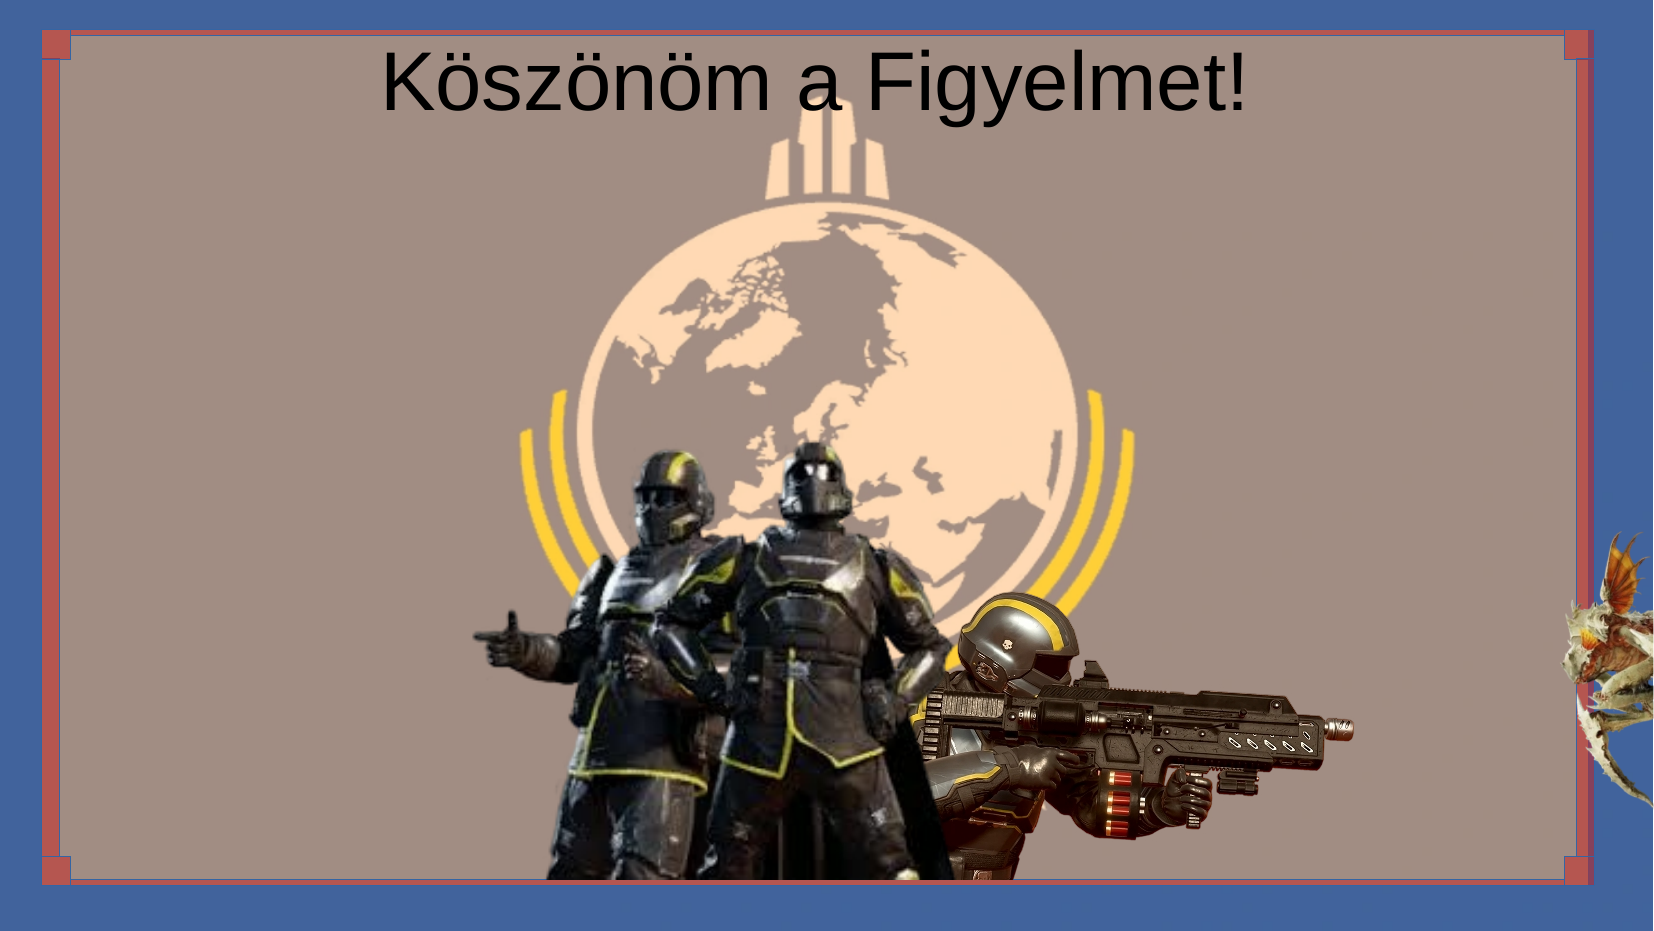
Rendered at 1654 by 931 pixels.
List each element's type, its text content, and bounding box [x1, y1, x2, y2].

title Köszönöm a Figyelmet! [60, 36, 1576, 129]
picture [0, 0, 1654, 931]
text_box [41, 29, 1595, 886]
